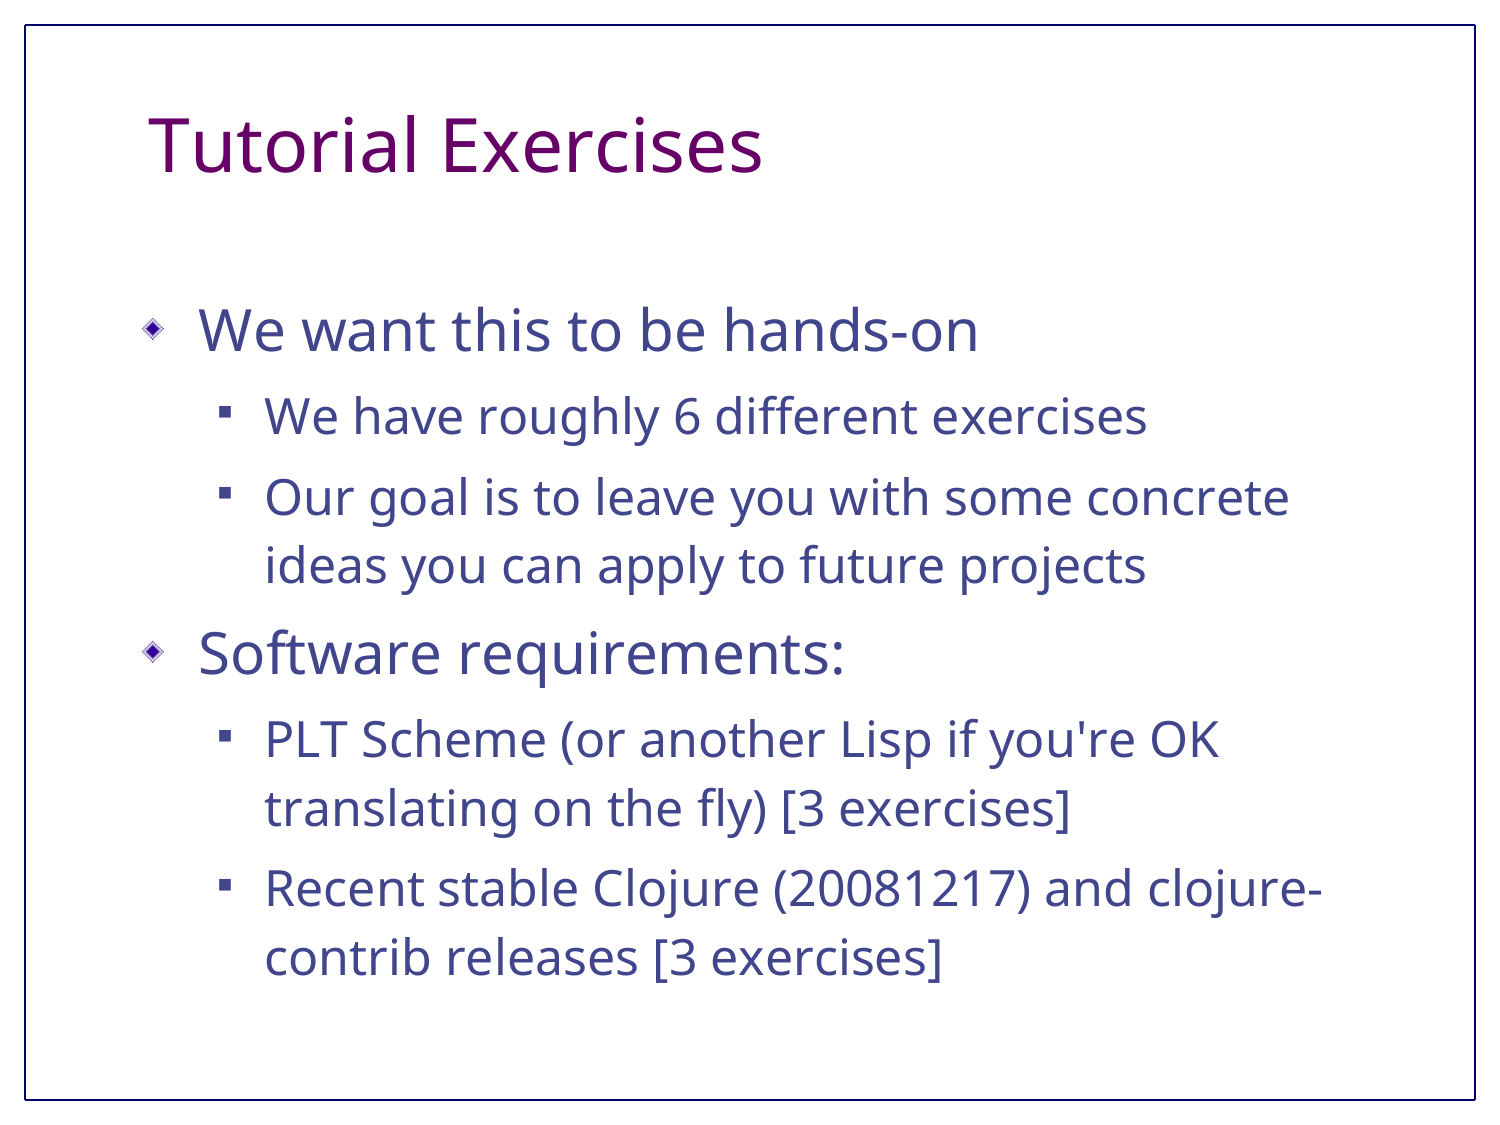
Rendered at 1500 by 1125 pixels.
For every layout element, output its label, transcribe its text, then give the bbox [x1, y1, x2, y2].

title Tutorial Exercises [148, 49, 1386, 238]
list We want this to be hands-on We have roughly 6 different exercises Our goal is to leave you with some concrete ideas you can apply to future projects Software requirements: PLT Scheme (or another Lisp if you're OK translating on the fly) [3 exercises] Recent stable Clojure (20081217) and clojure-contrib releases [3 exercises] [142, 289, 1418, 950]
